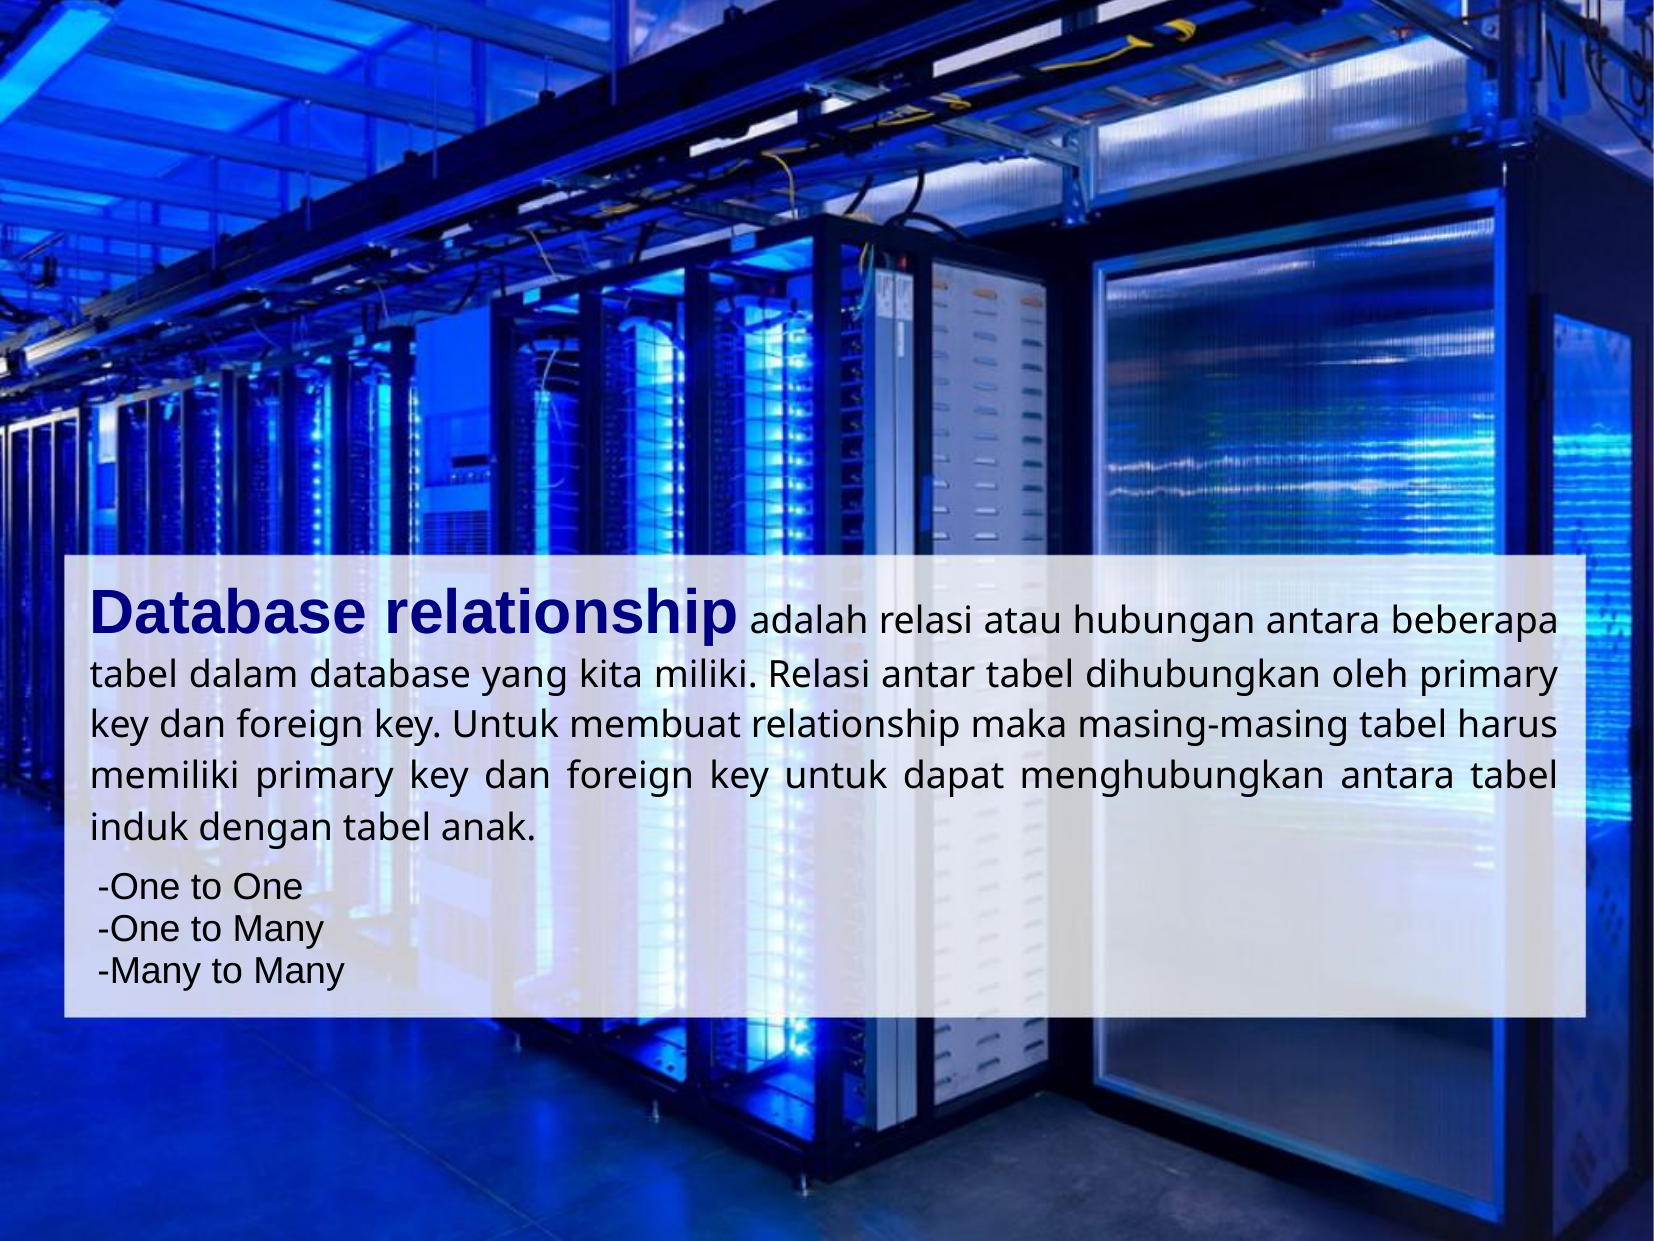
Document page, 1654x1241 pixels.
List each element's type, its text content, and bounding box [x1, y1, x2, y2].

picture [0, 0, 1654, 1241]
text_box -One to One -One to Many -Many to Many [82, 857, 361, 999]
title Database relationship adalah relasi atau hubungan antara beberapa tabel dalam database yang kita miliki. Relasi antar tabel dihubungkan oleh primary key dan foreign key. Untuk membuat relationship maka masing‐masing tabel harus memiliki primary key dan foreign key untuk dapat menghubungkan antara tabel induk dengan tabel anak. [89, 570, 1560, 858]
